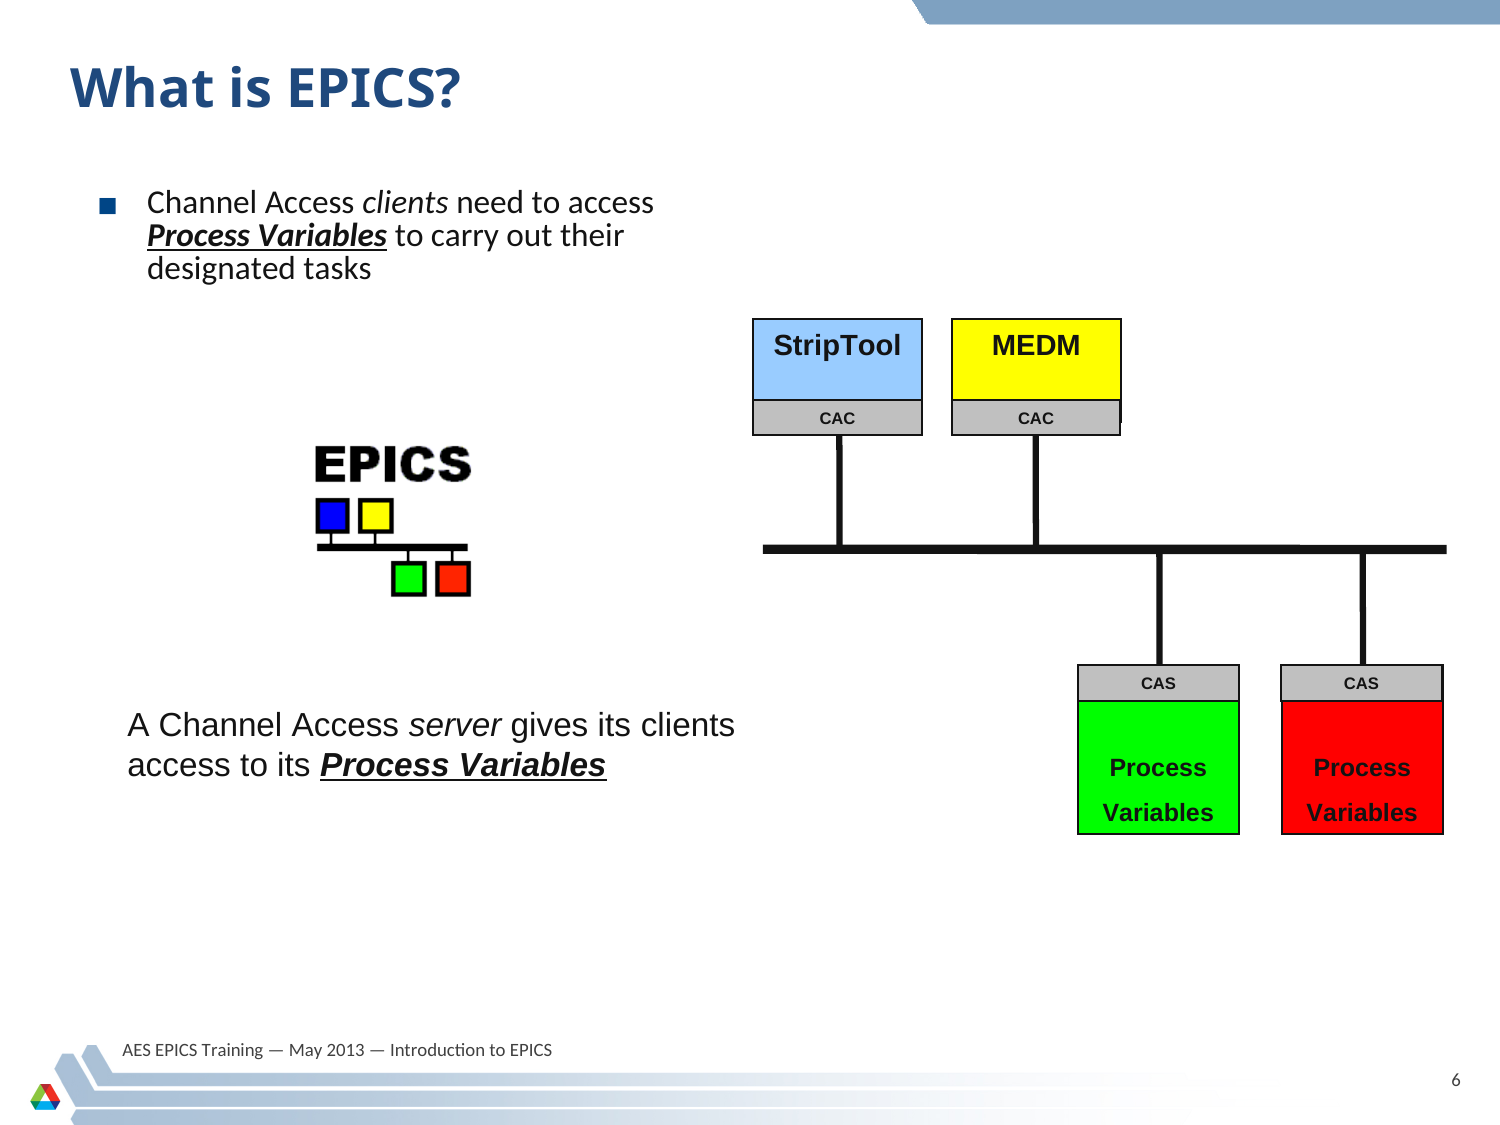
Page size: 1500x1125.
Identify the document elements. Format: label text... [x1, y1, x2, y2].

title What is EPICS? [55, 54, 1361, 125]
text_box StripTool [753, 318, 922, 399]
text_box A Channel Access server gives its clients access to its Process Variables [112, 695, 772, 792]
text_box CAS [1078, 665, 1239, 701]
picture [0, 1037, 1500, 1125]
picture [314, 443, 473, 602]
text_box CAC [951, 399, 1121, 436]
picture [0, 0, 1500, 26]
text_box Process Variables [1078, 701, 1239, 835]
text_box CAS [1281, 665, 1442, 701]
text_box Process Variables [1281, 664, 1443, 835]
list Channel Access clients need to access Process Variables to carry out their designated tasks [82, 180, 713, 376]
text_box CAC [753, 399, 922, 436]
text_box MEDM [952, 318, 1121, 399]
